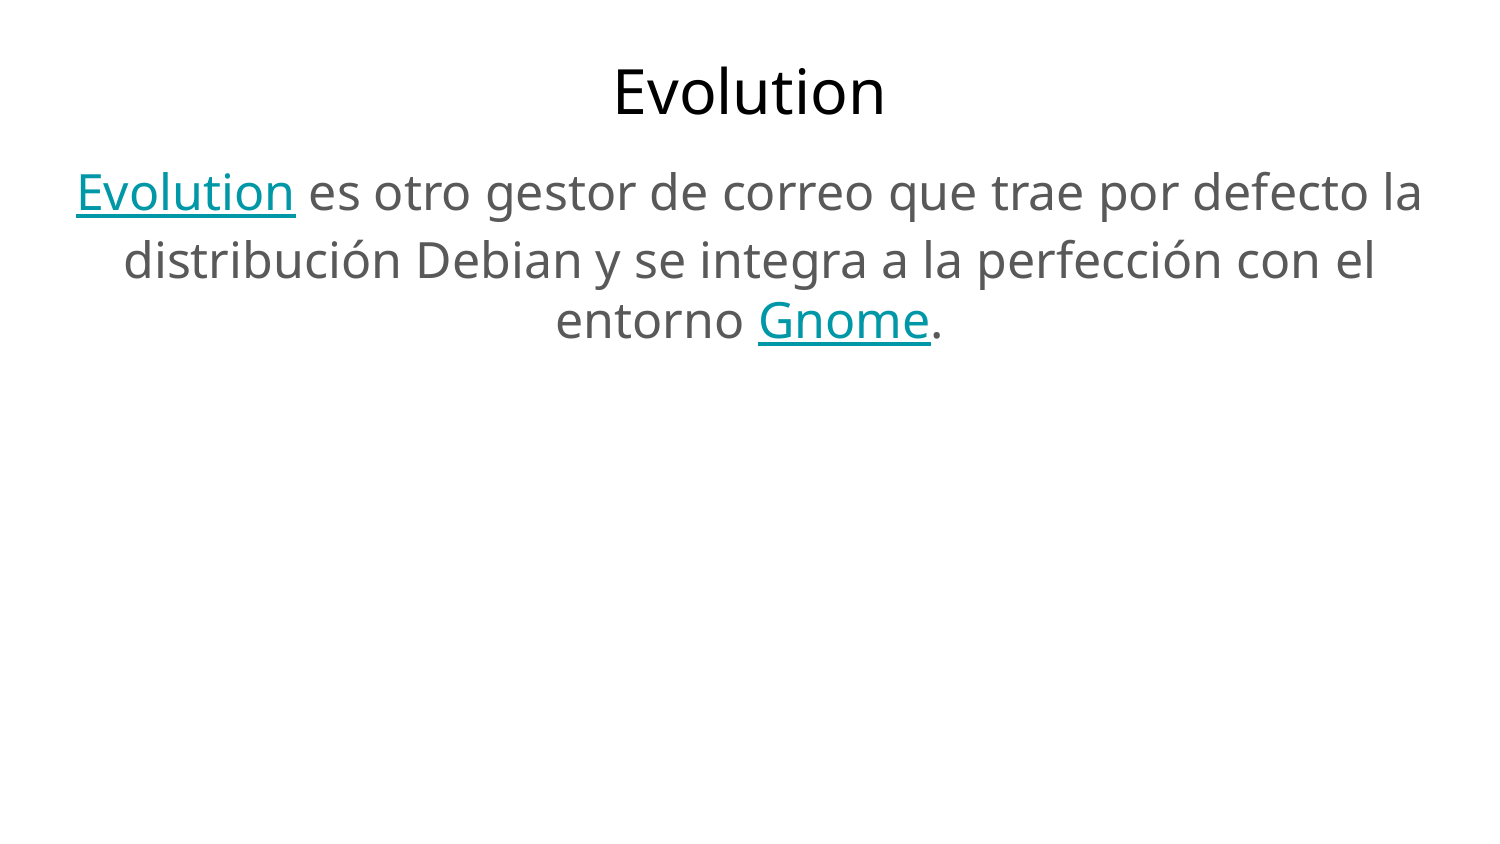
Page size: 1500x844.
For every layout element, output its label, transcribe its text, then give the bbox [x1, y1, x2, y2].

title Evolution [51, 37, 1449, 130]
list Evolution es otro gestor de correo que trae por defecto la distribución Debian y se integra a la perfección con el entorno Gnome. [51, 145, 1449, 808]
